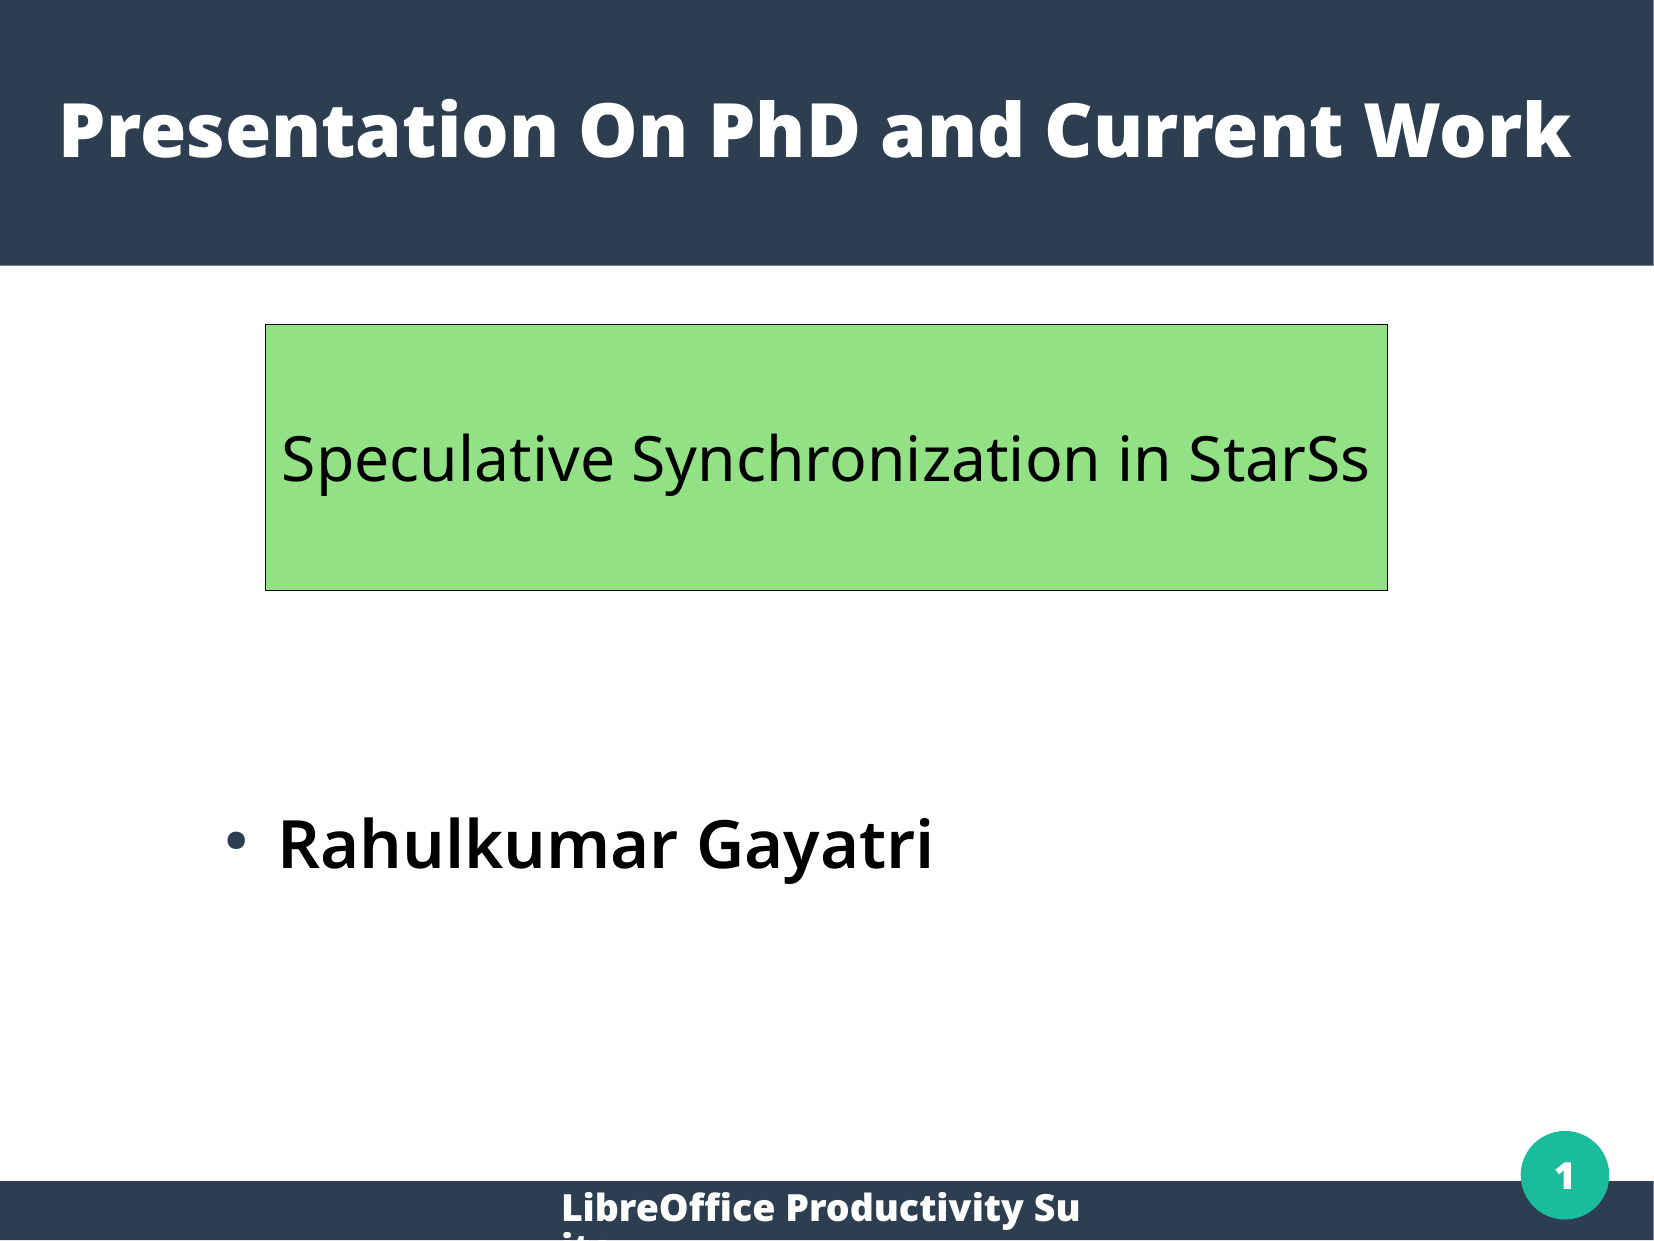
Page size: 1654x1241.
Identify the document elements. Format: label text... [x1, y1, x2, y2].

text_box Speculative Synchronization in StarSs [265, 324, 1388, 591]
title Presentation On PhD and Current Work [59, 40, 1595, 216]
list Rahulkumar Gayatri [206, 797, 1477, 945]
